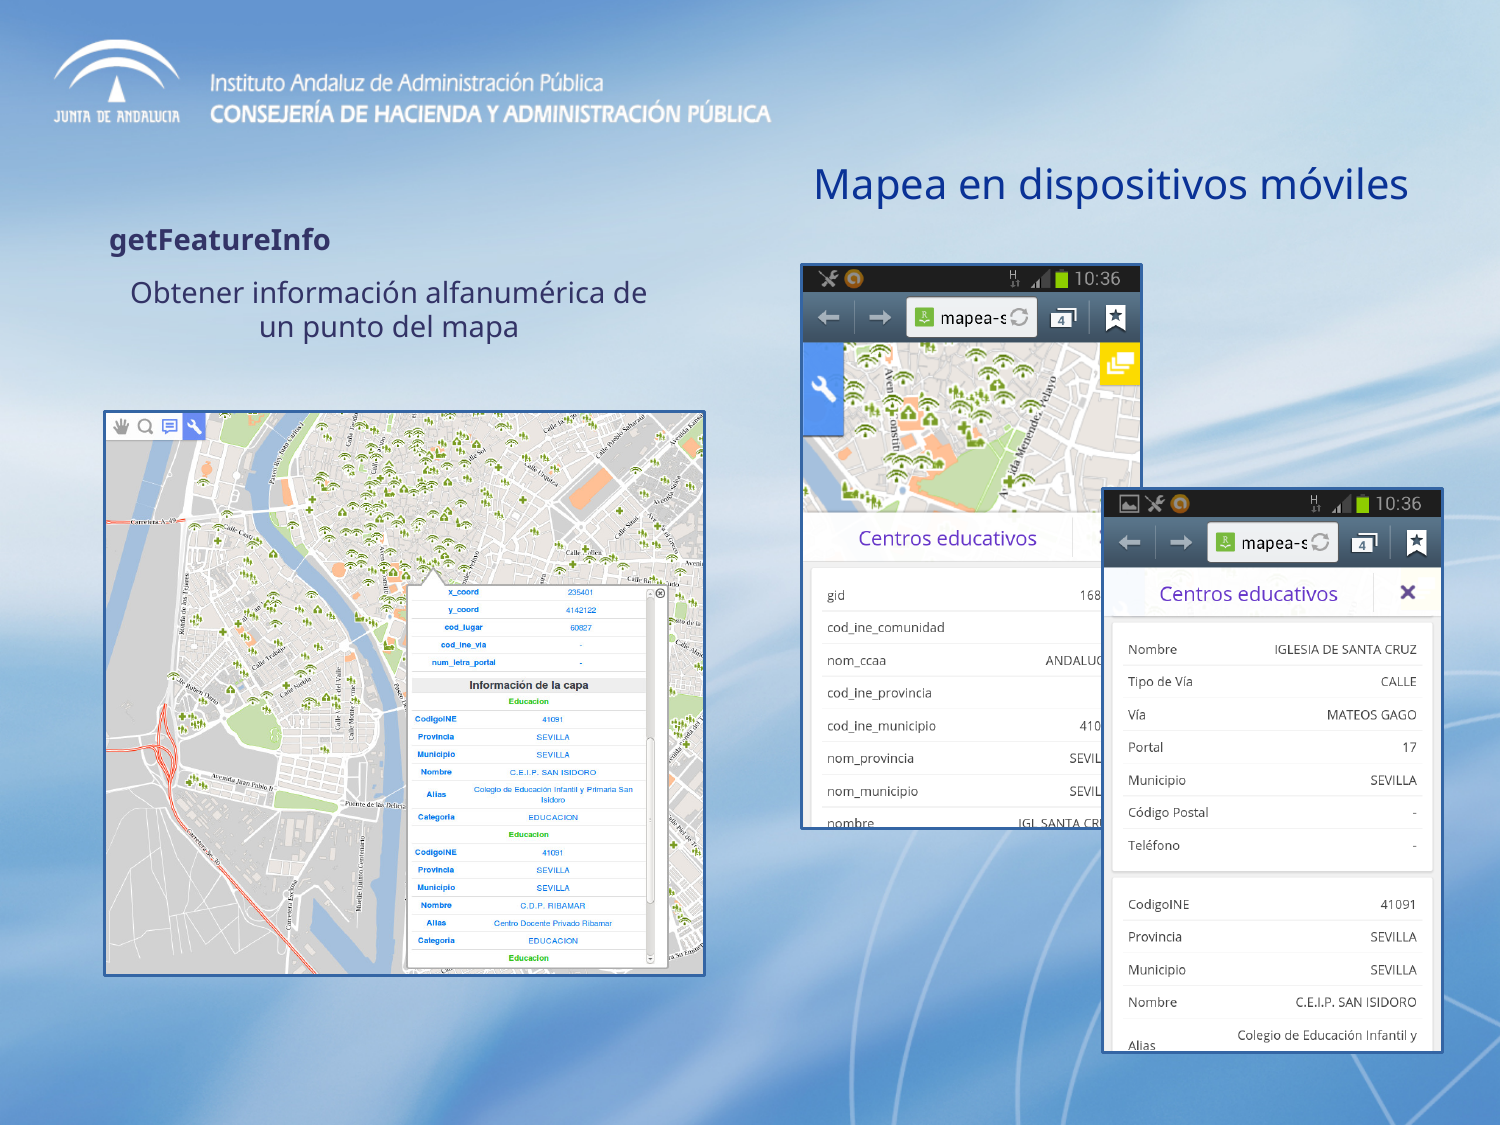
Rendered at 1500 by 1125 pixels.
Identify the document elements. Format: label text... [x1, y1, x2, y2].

title Mapea en dispositivos móviles [75, 113, 1426, 252]
text_box getFeatureInfo [94, 215, 473, 266]
text_box Obtener información alfanumérica de un punto del mapa [105, 268, 674, 353]
picture [0, 0, 1500, 1125]
